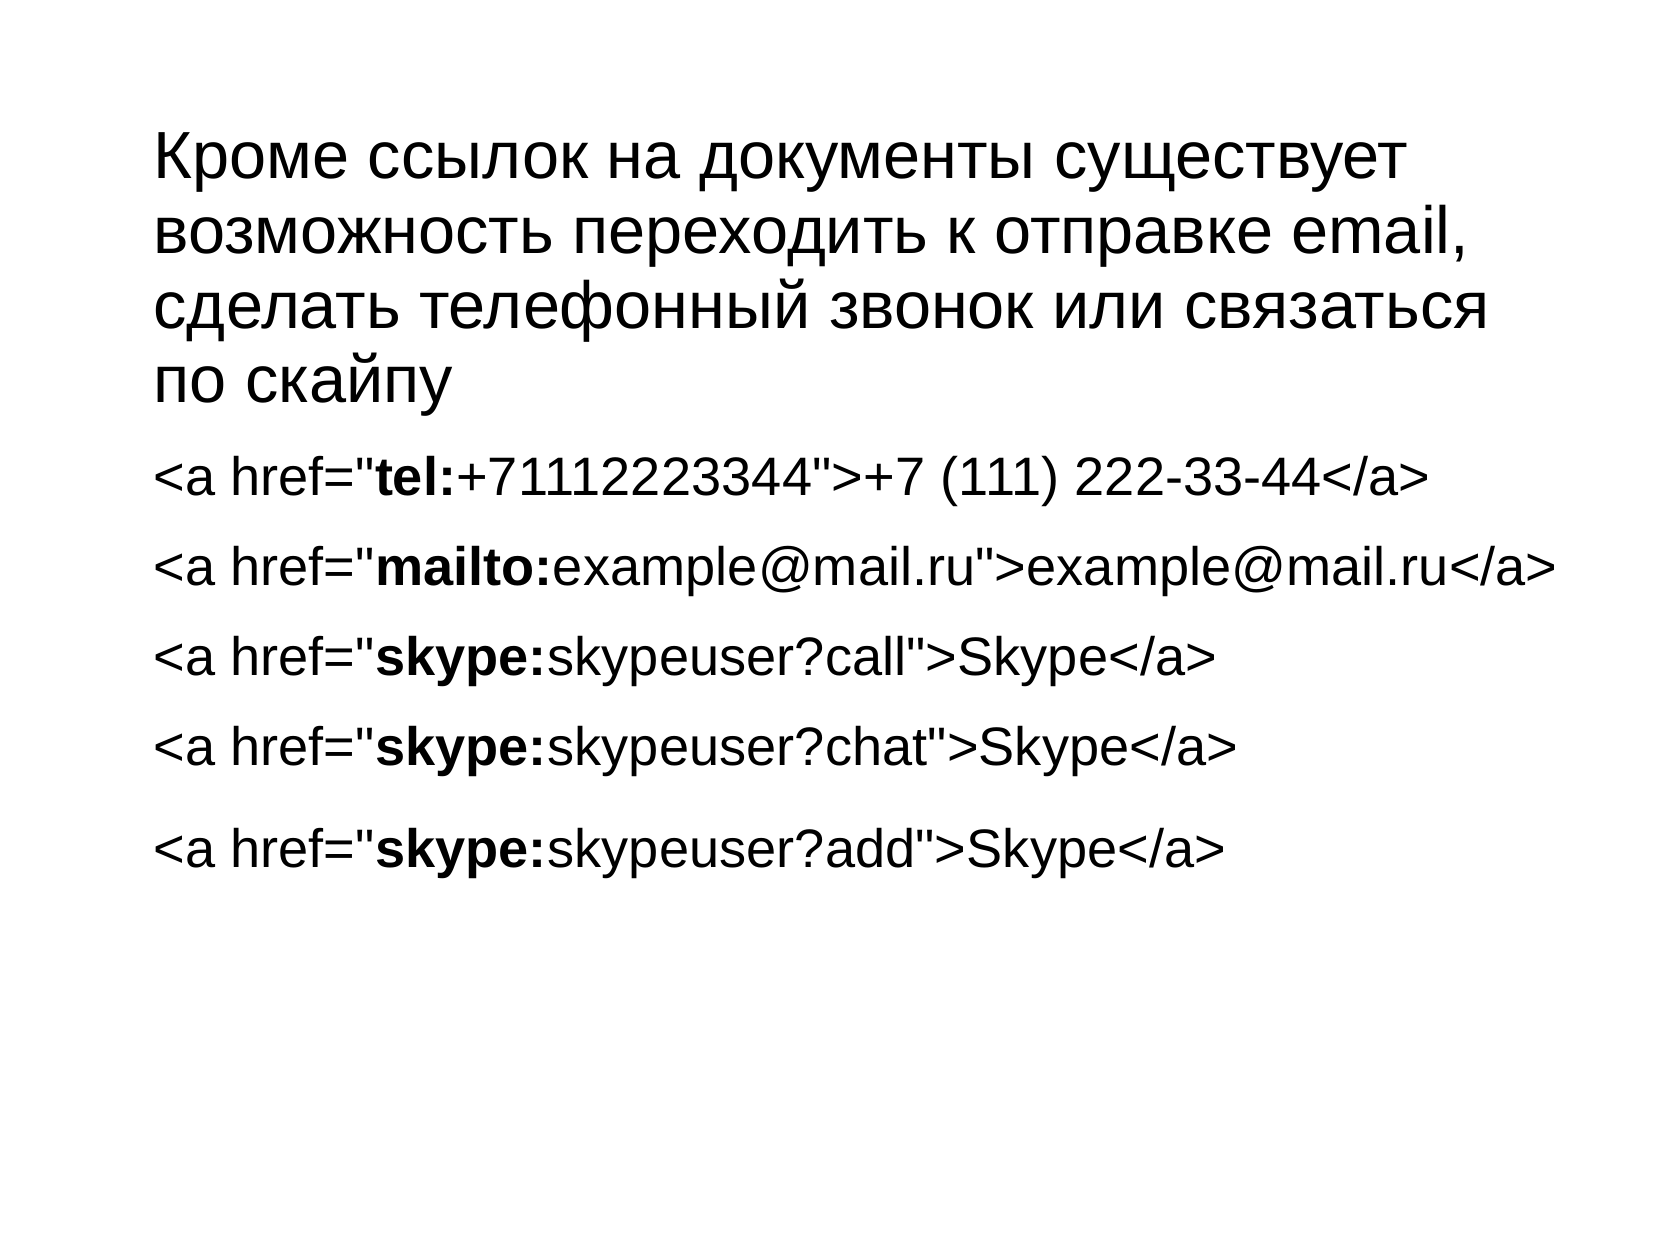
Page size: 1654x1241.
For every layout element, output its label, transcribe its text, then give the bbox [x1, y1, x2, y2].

list Кроме ссылок на документы существует возможность переходить к отправке email, сделать телефонный звонок или связаться по скайпу <a href="tel:+71112223344">+7 (111) 222-33-44</a> <a href="mailto:example@mail.ru">example@mail.ru</a> <a href="skype:skypeuser?call">Skype</a> <a href="skype:skypeuser?chat">Skype</a> <a href="skype:skypeuser?add">Skype</a> [82, 118, 1571, 1109]
